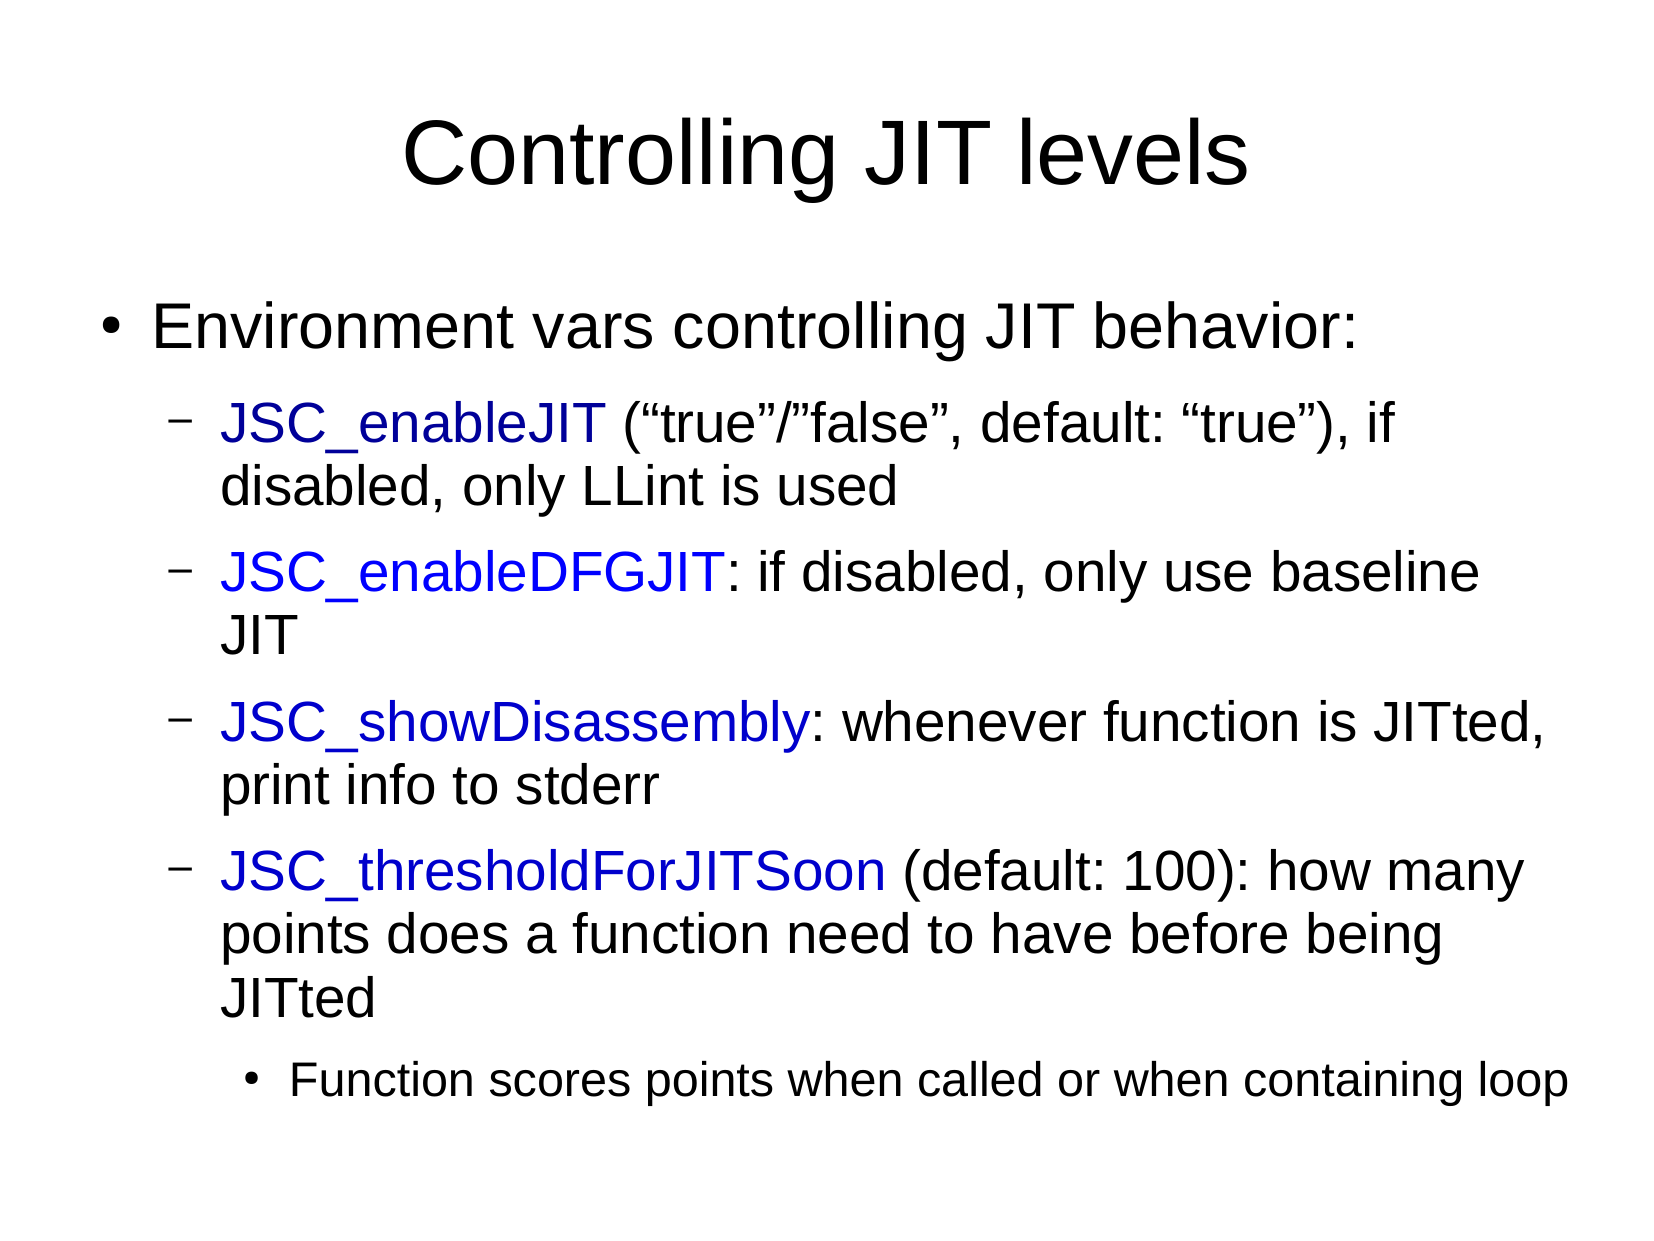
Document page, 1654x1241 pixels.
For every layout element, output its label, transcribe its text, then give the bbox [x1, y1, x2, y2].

list Environment vars controlling JIT behavior: JSC_enableJIT (“true”/”false”, default: “true”), if disabled, only LLint is used JSC_enableDFGJIT: if disabled, only use baseline JIT JSC_showDisassembly: whenever function is JITted, print info to stderr JSC_thresholdForJITSoon (default: 100): how many points does a function need to have before being JITted Function scores points when called or when containing loop [82, 290, 1571, 1156]
title Controlling JIT levels [82, 49, 1571, 257]
